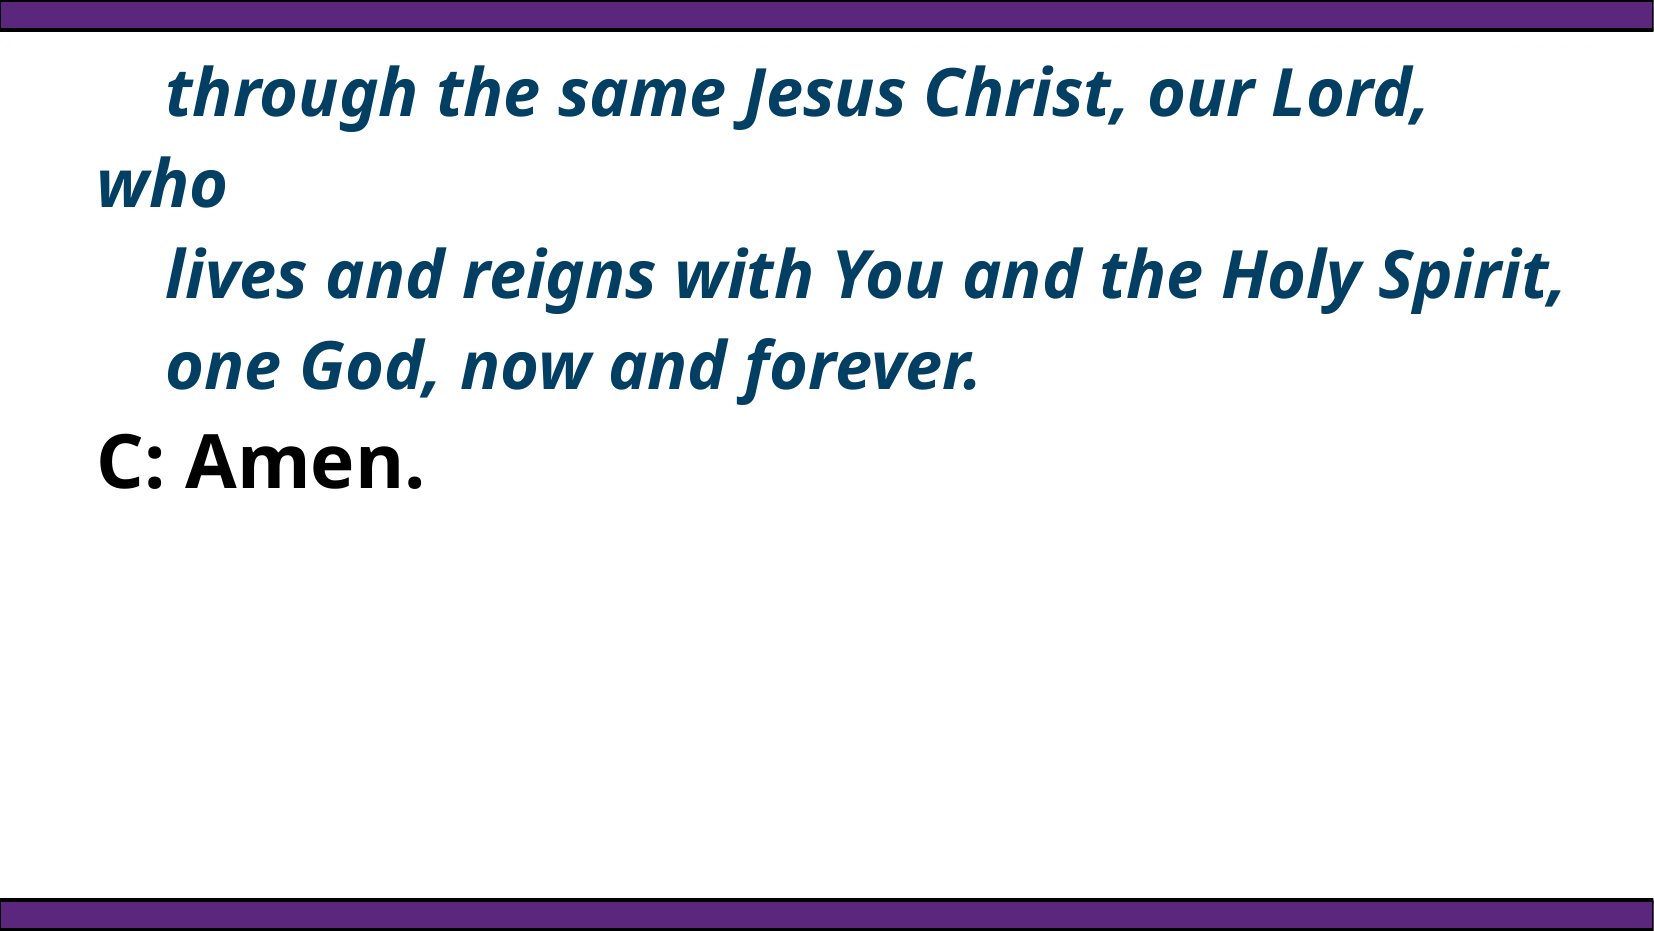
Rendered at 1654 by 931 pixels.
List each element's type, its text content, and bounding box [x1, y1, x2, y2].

text_box [0, 0, 1654, 31]
picture [0, 31, 1654, 900]
text_box [0, 900, 1654, 931]
text_box through the same Jesus Christ, our Lord, who lives and reigns with You and the Holy Spirit, one God, now and forever. C: Amen. [82, 38, 1593, 420]
